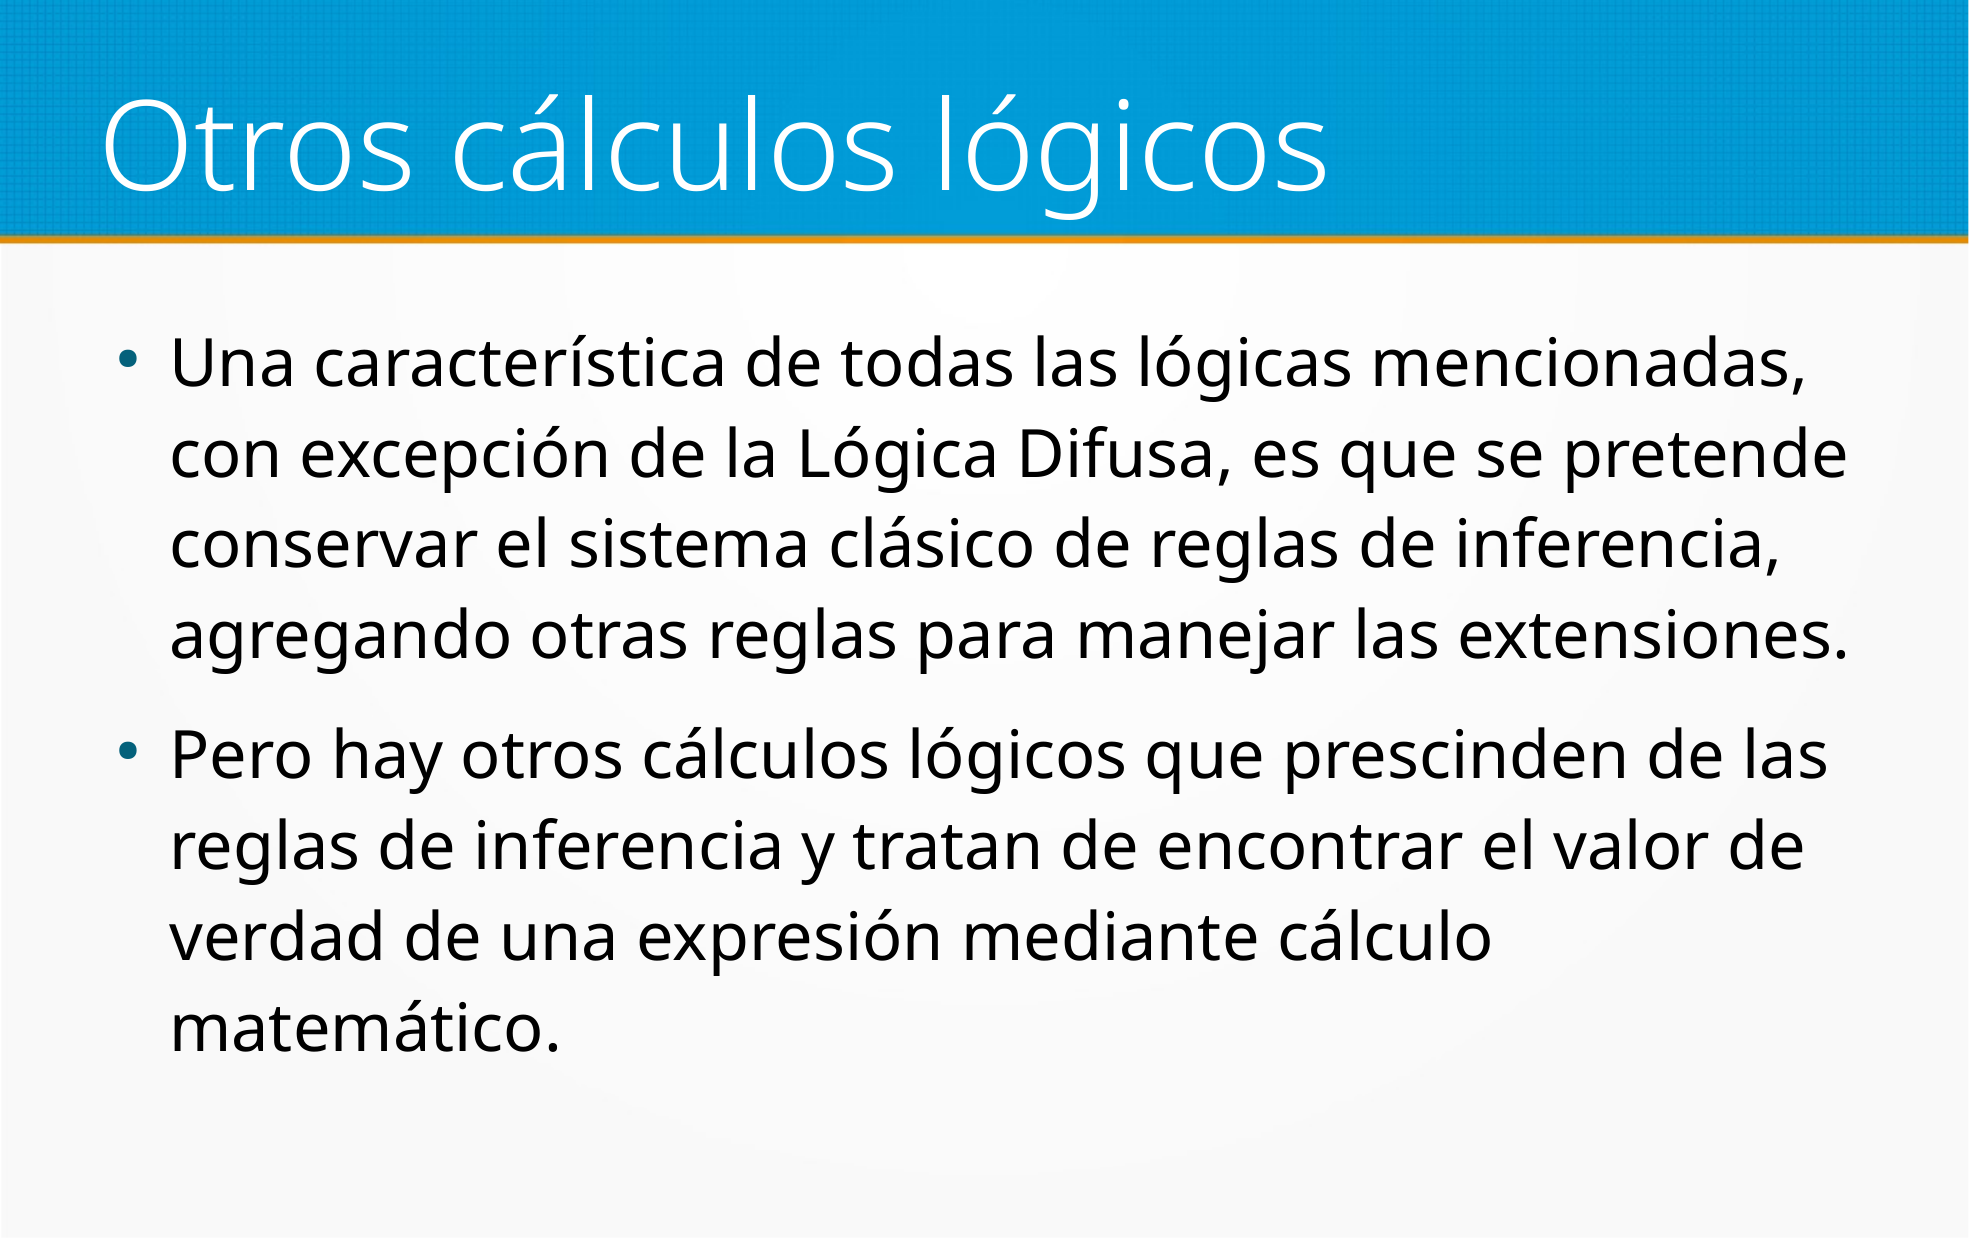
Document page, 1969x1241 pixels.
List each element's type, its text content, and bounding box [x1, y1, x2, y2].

picture [0, 233, 1969, 1241]
title Otros cálculos lógicos [98, 19, 1870, 227]
list Una característica de todas las lógicas mencionadas, con excepción de la Lógica Difusa, es que se pretende conservar el sistema clásico de reglas de inferencia, agregando otras reglas para manejar las extensiones. Pero hay otros cálculos lógicos que prescinden de las reglas de inferencia y tratan de encontrar el valor de verdad de una expresión mediante cálculo matemático. [98, 315, 1861, 1081]
